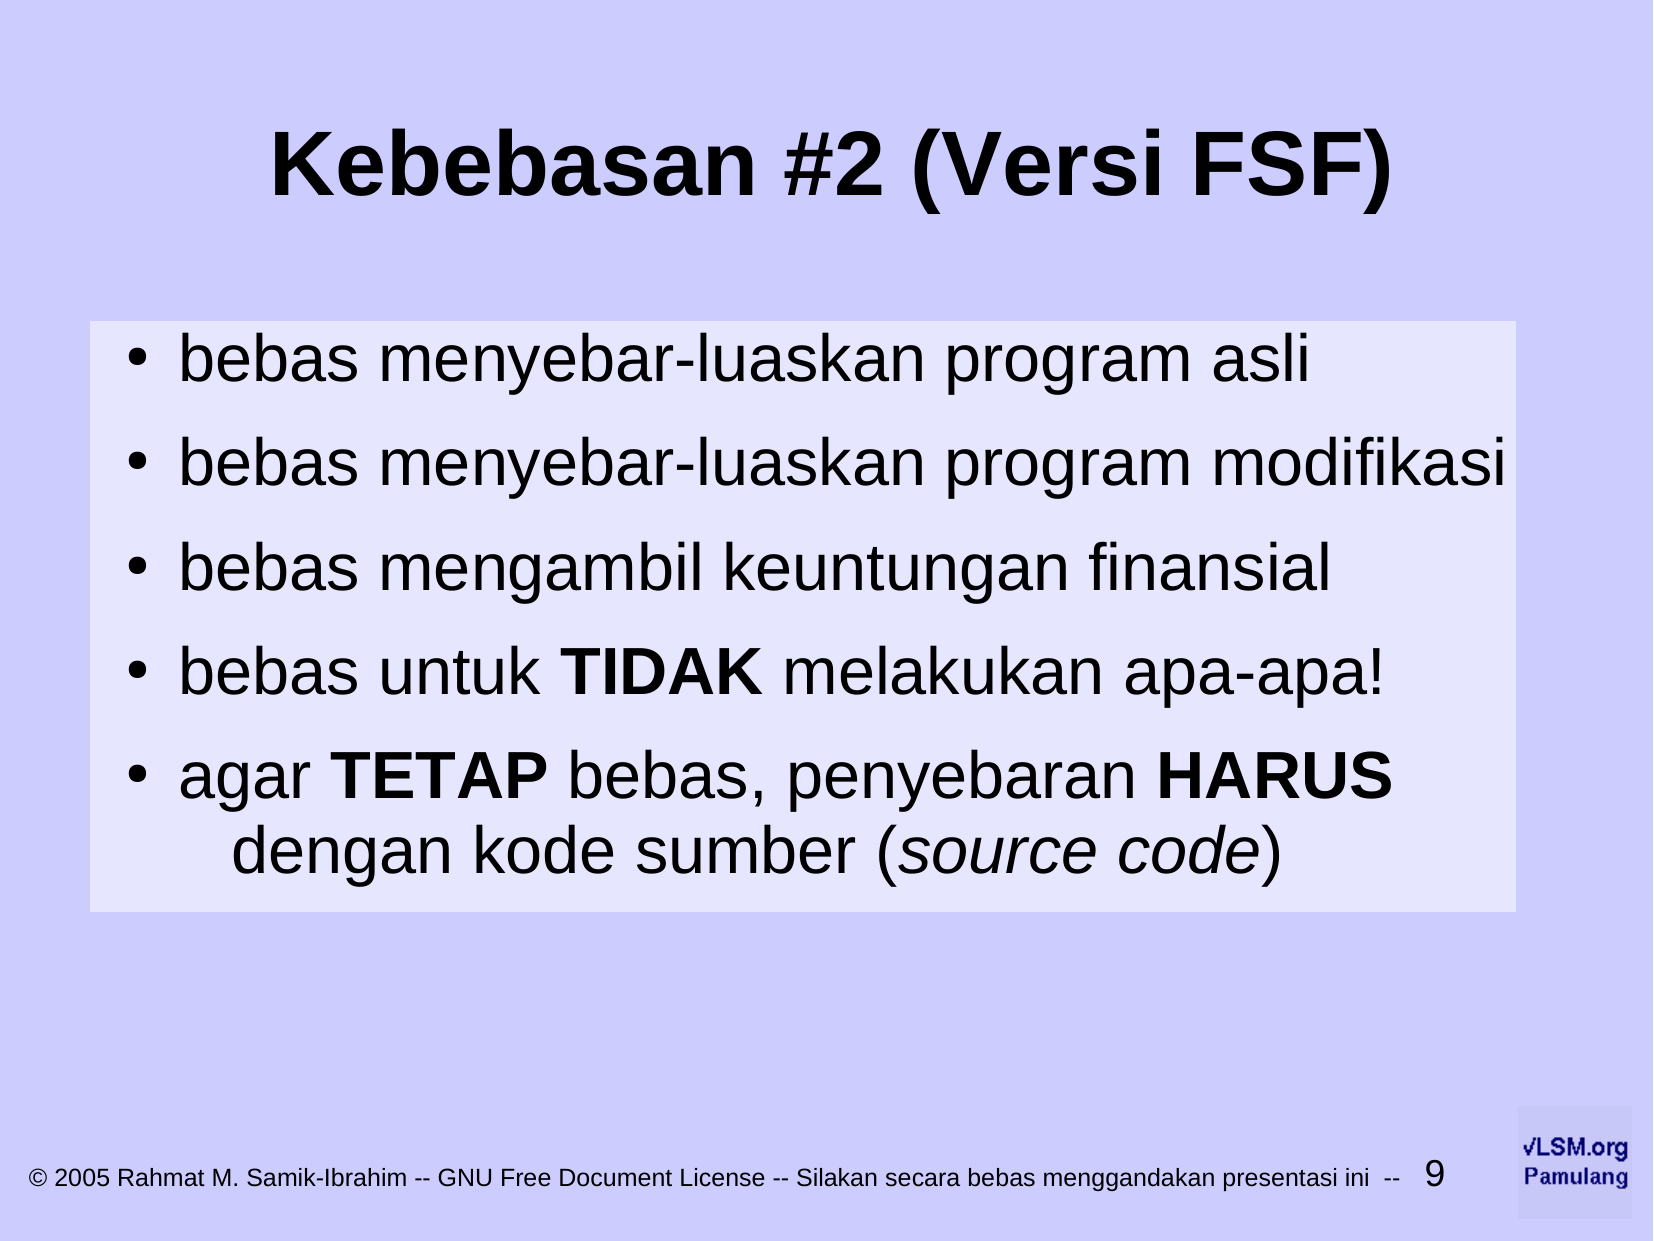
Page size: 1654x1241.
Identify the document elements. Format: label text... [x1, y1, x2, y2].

title Kebebasan #2 (Versi FSF) [40, 108, 1625, 219]
list bebas menyebar-luaskan program asli bebas menyebar-luaskan program modifikasi bebas mengambil keuntungan finansial bebas untuk TIDAK melakukan apa-apa! agar TETAP bebas, penyebaran HARUS dengan kode sumber (source code) [90, 321, 1516, 912]
picture [1518, 1106, 1632, 1219]
